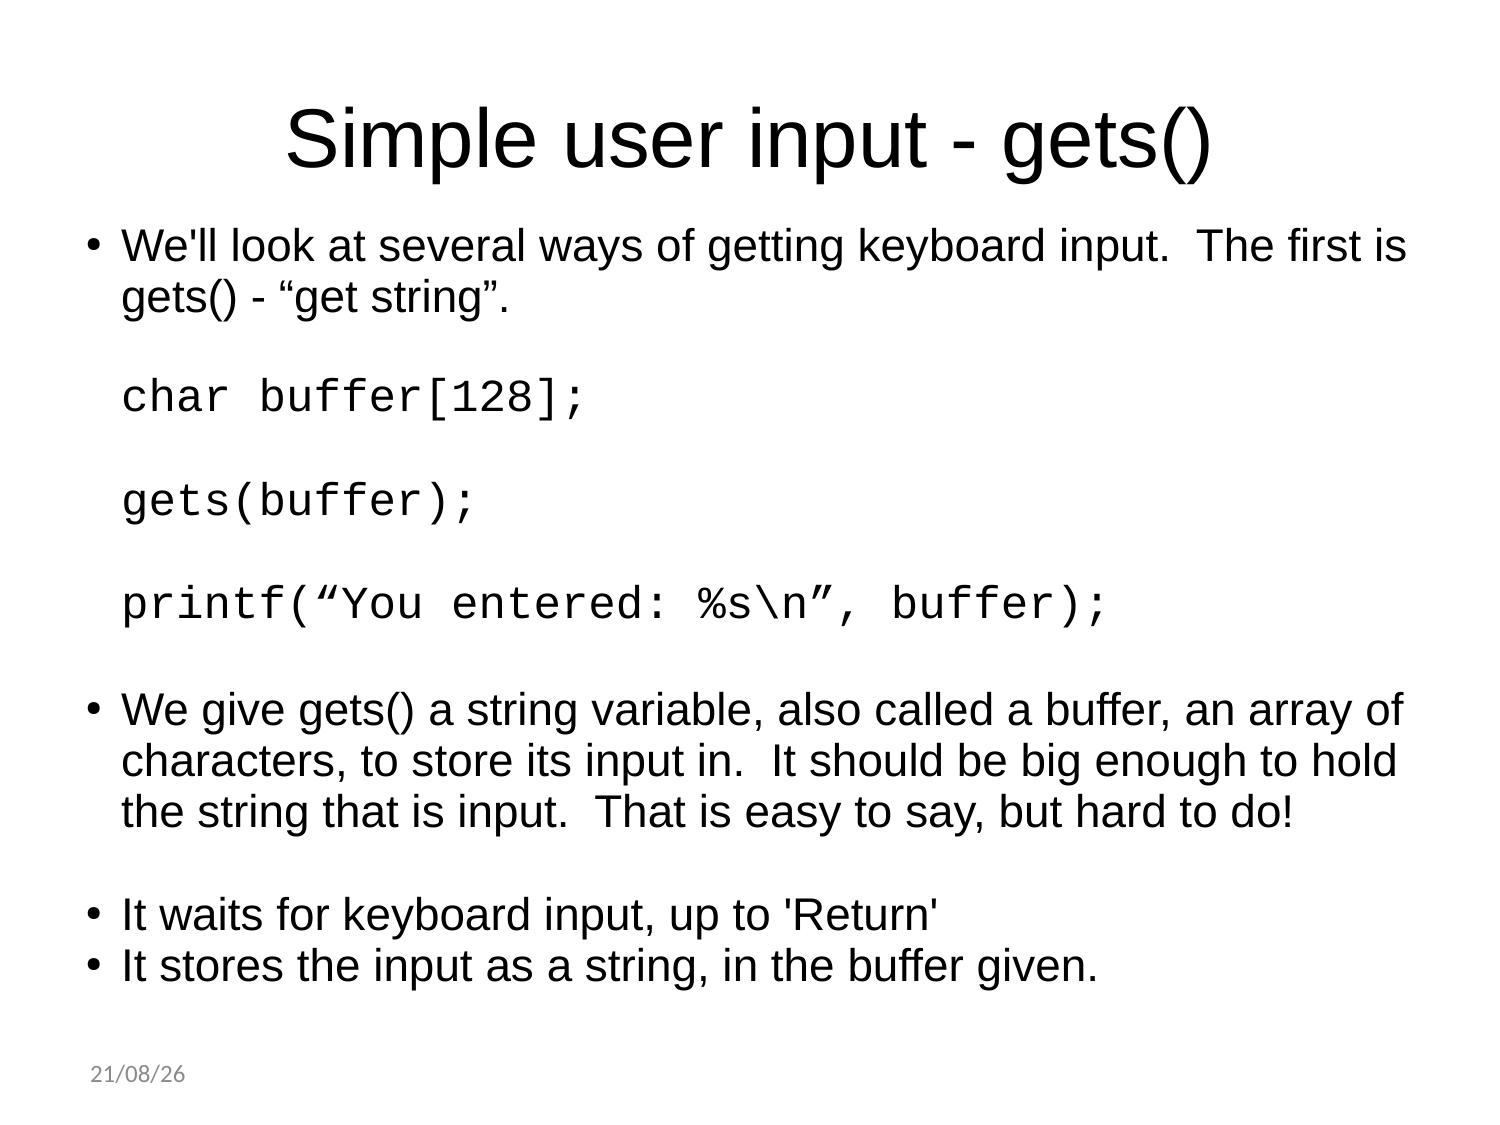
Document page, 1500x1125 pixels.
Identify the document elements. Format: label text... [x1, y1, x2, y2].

text_box We'll look at several ways of getting keyboard input. The first is gets() - “get string”. char buffer[128]; gets(buffer); printf(“You entered: %s\n”, buffer); We give gets() a string variable, also called a buffer, an array of characters, to store its input in. It should be big enough to hold the string that is input. That is easy to say, but hard to do! It waits for keyboard input, up to 'Return' It stores the input as a string, in the buffer given. [70, 212, 1430, 1016]
title Simple user input - gets() [75, 44, 1425, 212]
